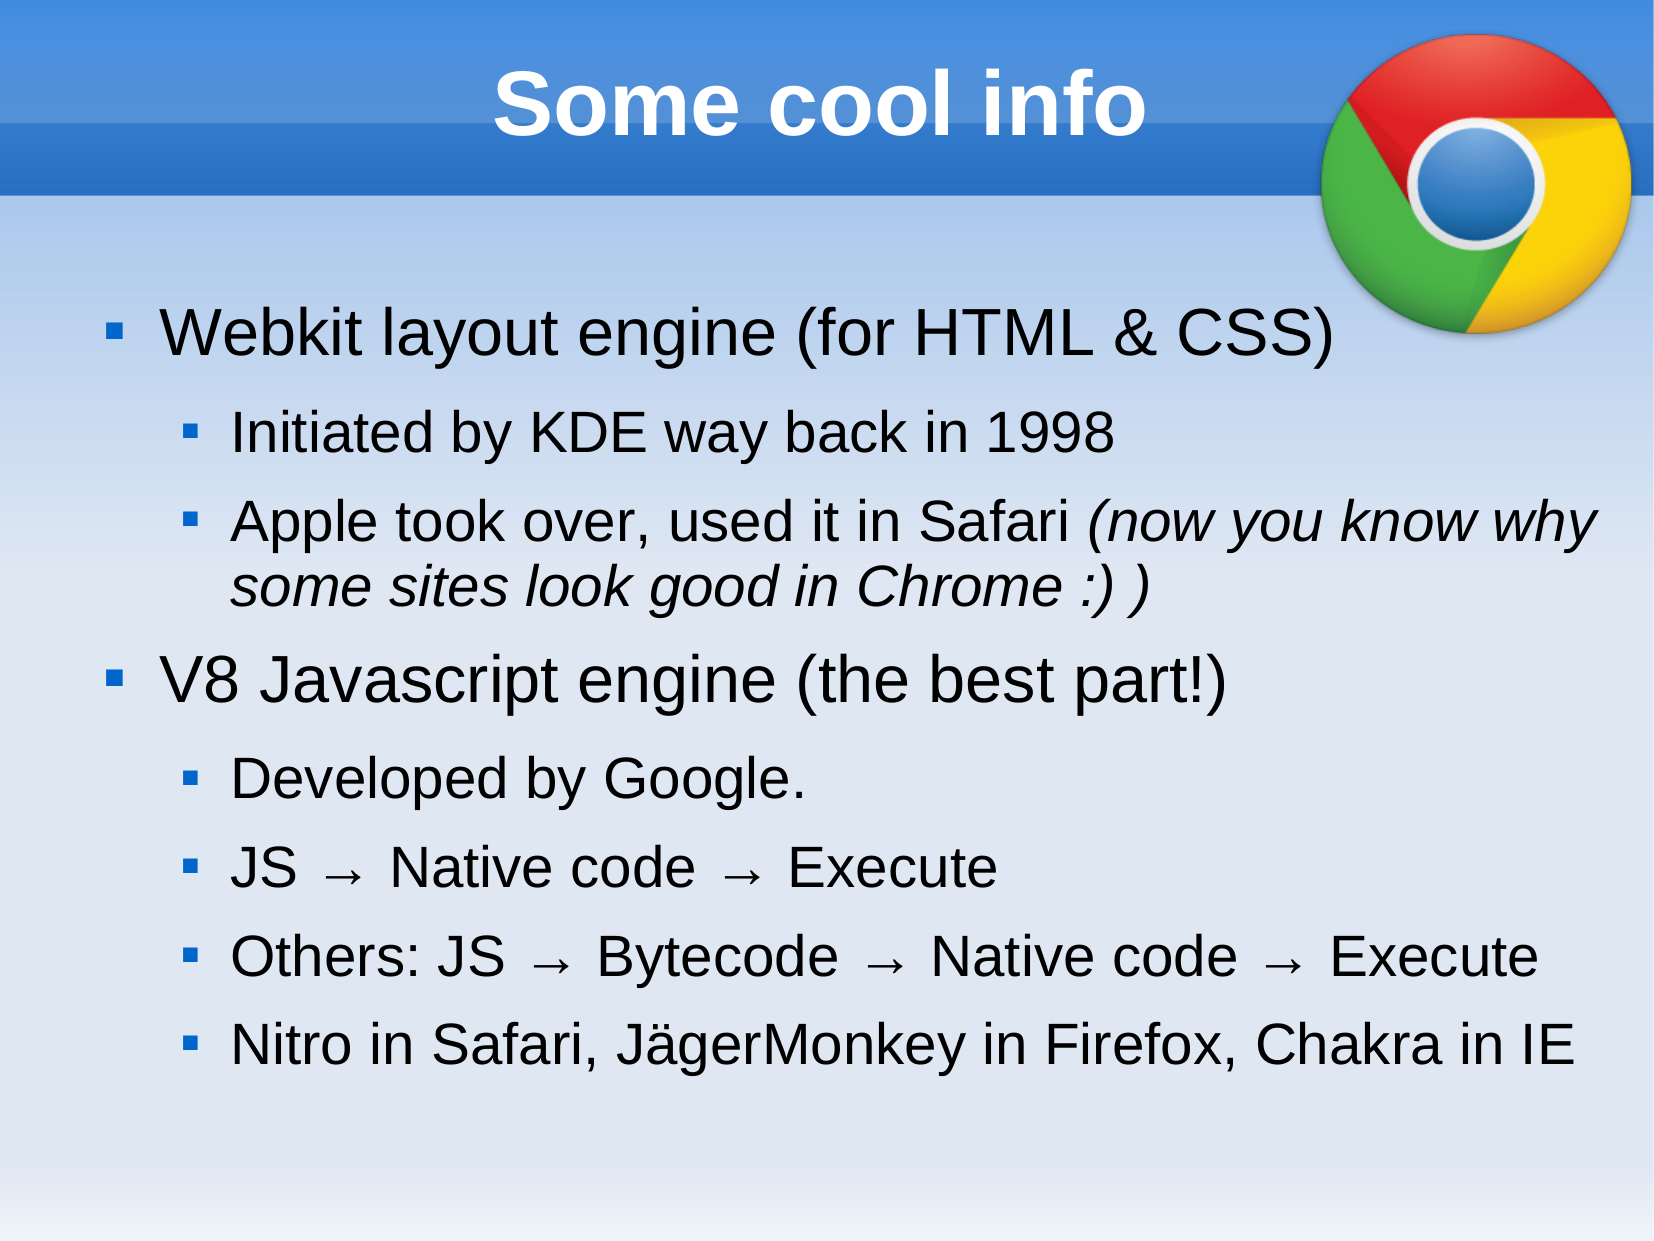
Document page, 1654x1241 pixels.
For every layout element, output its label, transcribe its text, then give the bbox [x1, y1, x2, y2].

list Webkit layout engine (for HTML & CSS) Initiated by KDE way back in 1998 Apple took over, used it in Safari (now you know why some sites look good in Chrome :) ) V8 Javascript engine (the best part!) Developed by Google. JS → Native code → Execute Others: JS → Bytecode → Native code → Execute Nitro in Safari, JägerMonkey in Firefox, Chakra in IE [88, 295, 1636, 1114]
picture [0, 0, 1654, 1241]
title Some cool info [76, 0, 1565, 208]
